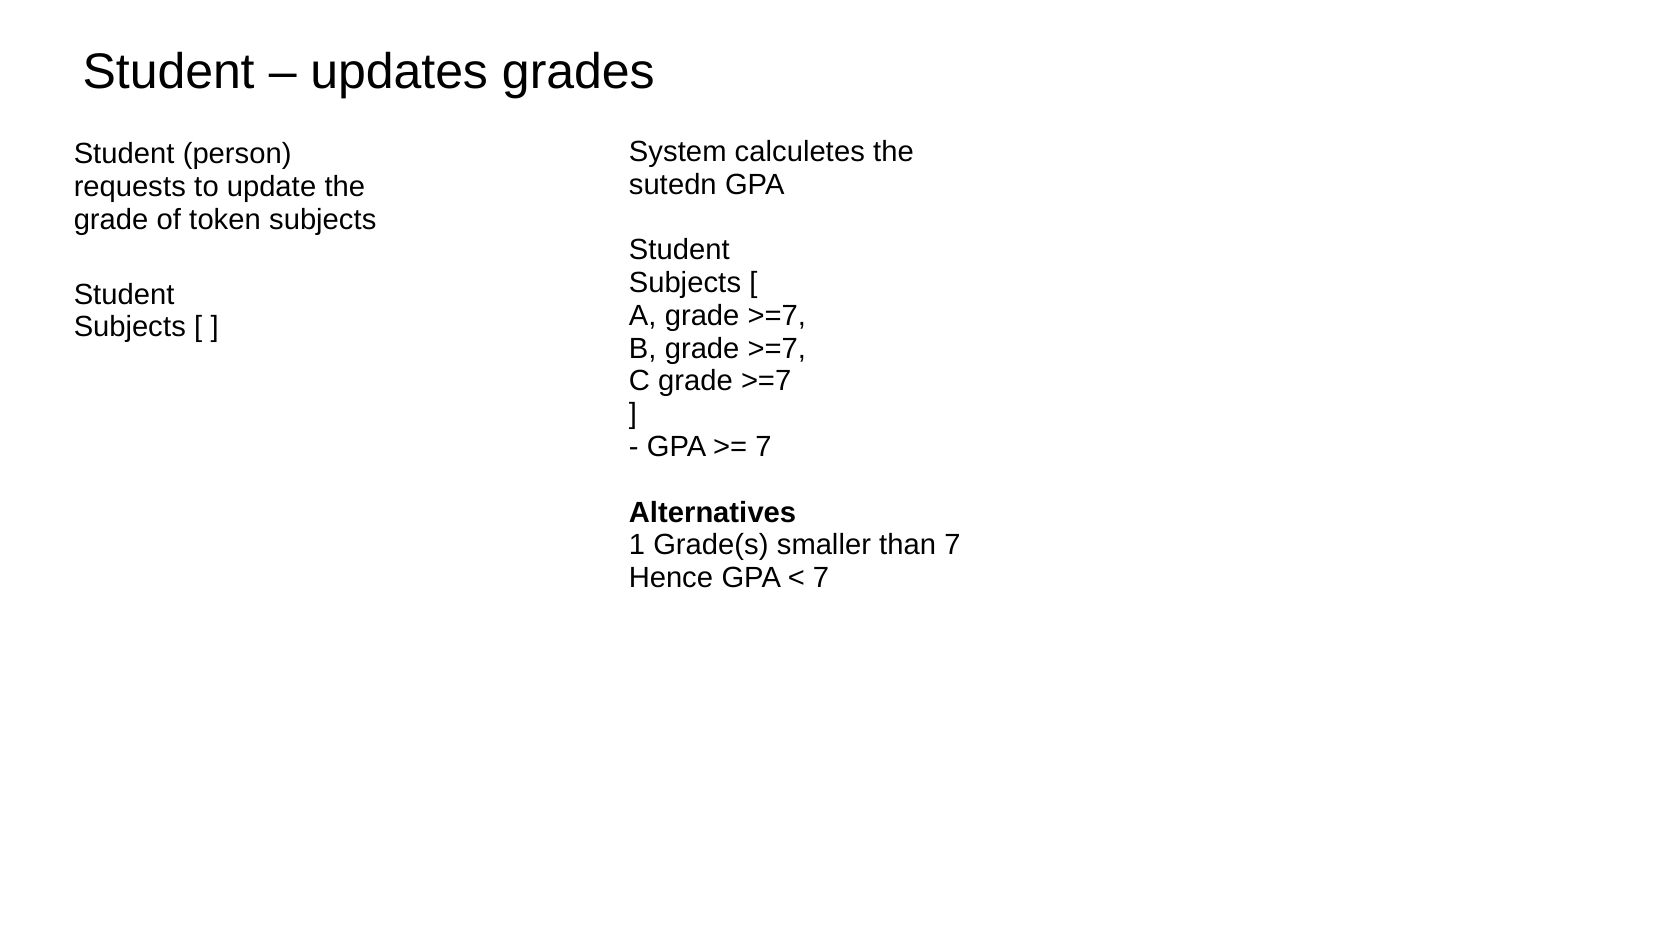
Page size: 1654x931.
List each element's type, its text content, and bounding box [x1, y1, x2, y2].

text_box System calculetes the sutedn GPA Student Subjects [ A, grade >=7, B, grade >=7, C grade >=7 ] - GPA >= 7 Alternatives 1 Grade(s) smaller than 7 Hence GPA < 7 [614, 127, 981, 602]
title Student – updates grades [82, 37, 1571, 107]
text_box Student (person) requests to update the grade of token subjects Student Subjects [ ] [59, 129, 426, 610]
